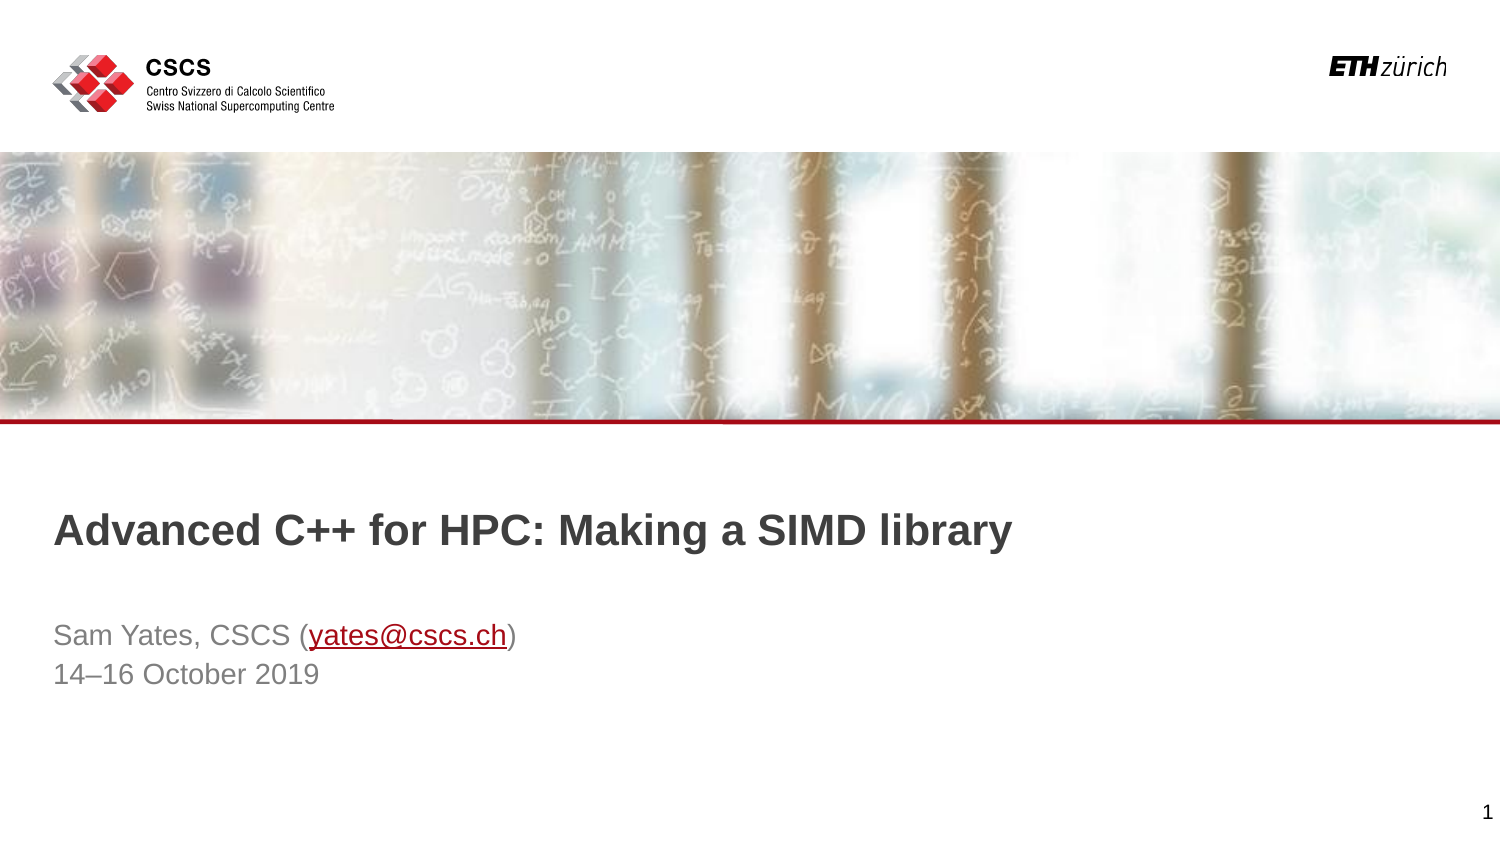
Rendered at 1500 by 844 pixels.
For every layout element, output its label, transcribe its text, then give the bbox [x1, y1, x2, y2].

title Advanced C++ for HPC: Making a SIMD library [53, 421, 1447, 554]
picture [0, 152, 1500, 419]
picture [37, 39, 348, 127]
subtitle Sam Yates, CSCS (yates@cscs.ch) 14–16 October 2019 [53, 554, 1447, 821]
slide_number <number> [1403, 779, 1494, 844]
picture [1329, 56, 1446, 76]
